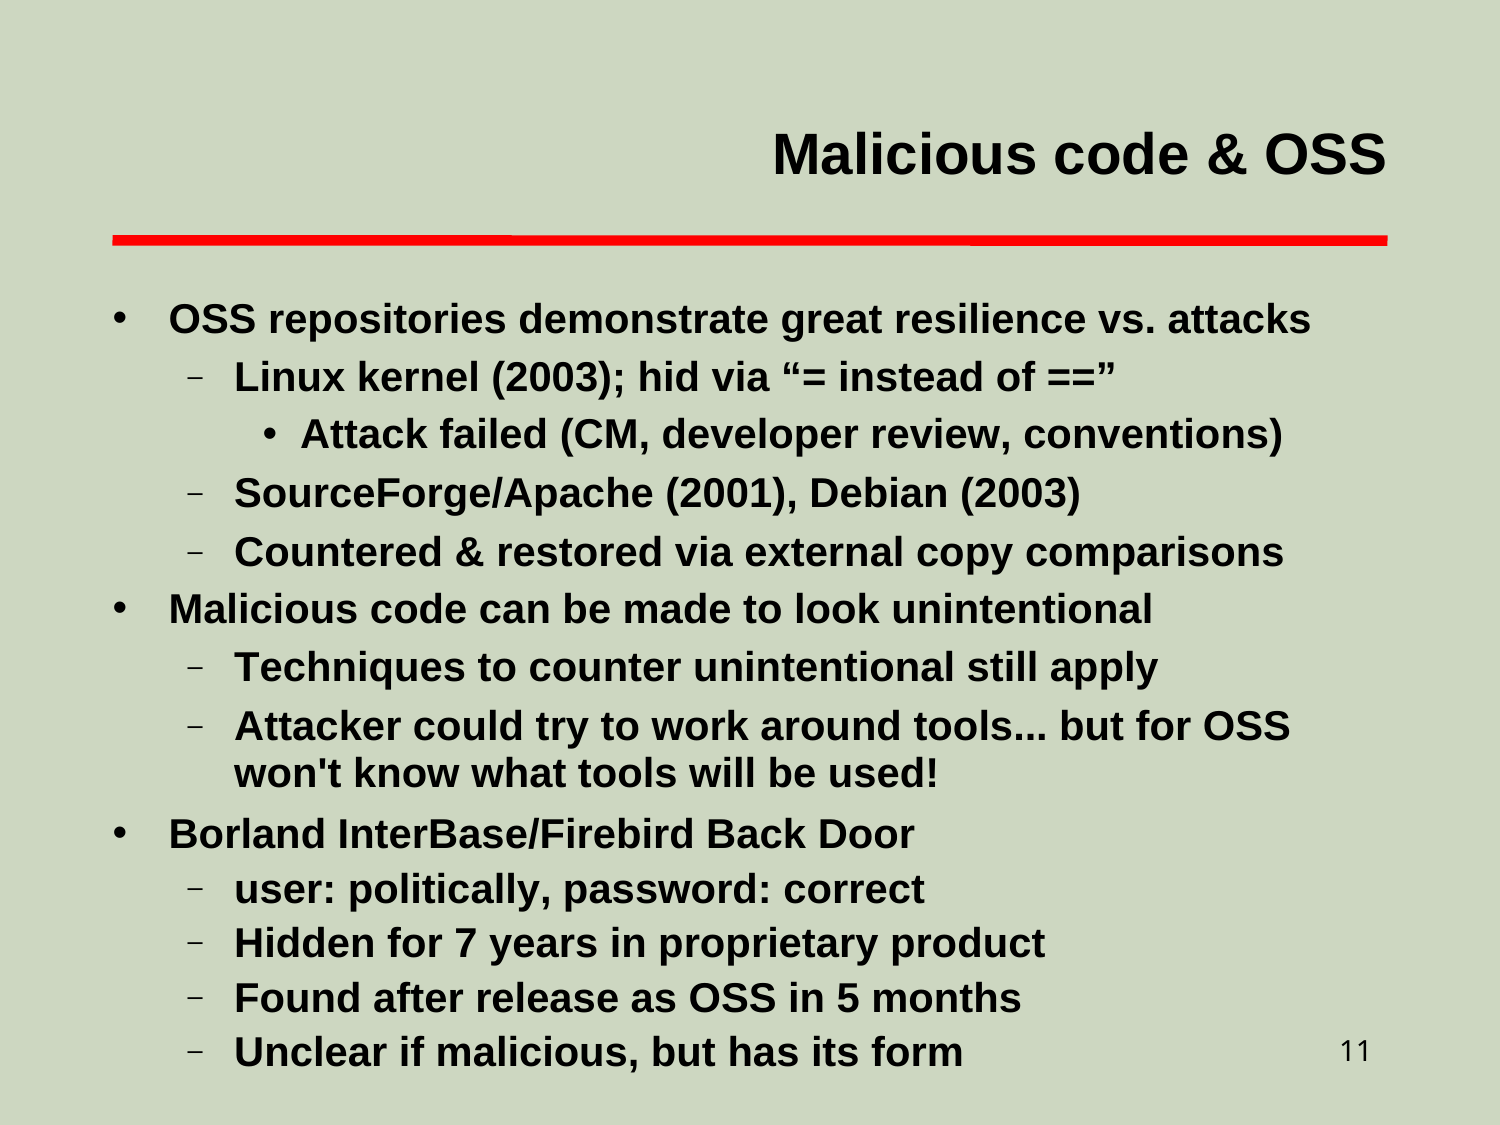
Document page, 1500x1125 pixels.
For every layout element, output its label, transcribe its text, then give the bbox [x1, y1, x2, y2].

list OSS repositories demonstrate great resilience vs. attacks Linux kernel (2003); hid via “= instead of ==” Attack failed (CM, developer review, conventions) SourceForge/Apache (2001), Debian (2003) Countered & restored via external copy comparisons Malicious code can be made to look unintentional Techniques to counter unintentional still apply Attacker could try to work around tools... but for OSS won't know what tools will be used! Borland InterBase/Firebird Back Door user: politically, password: correct Hidden for 7 years in proprietary product Found after release as OSS in 5 months Unclear if malicious, but has its form [112, 299, 1388, 1111]
title Malicious code & OSS [337, 85, 1388, 224]
